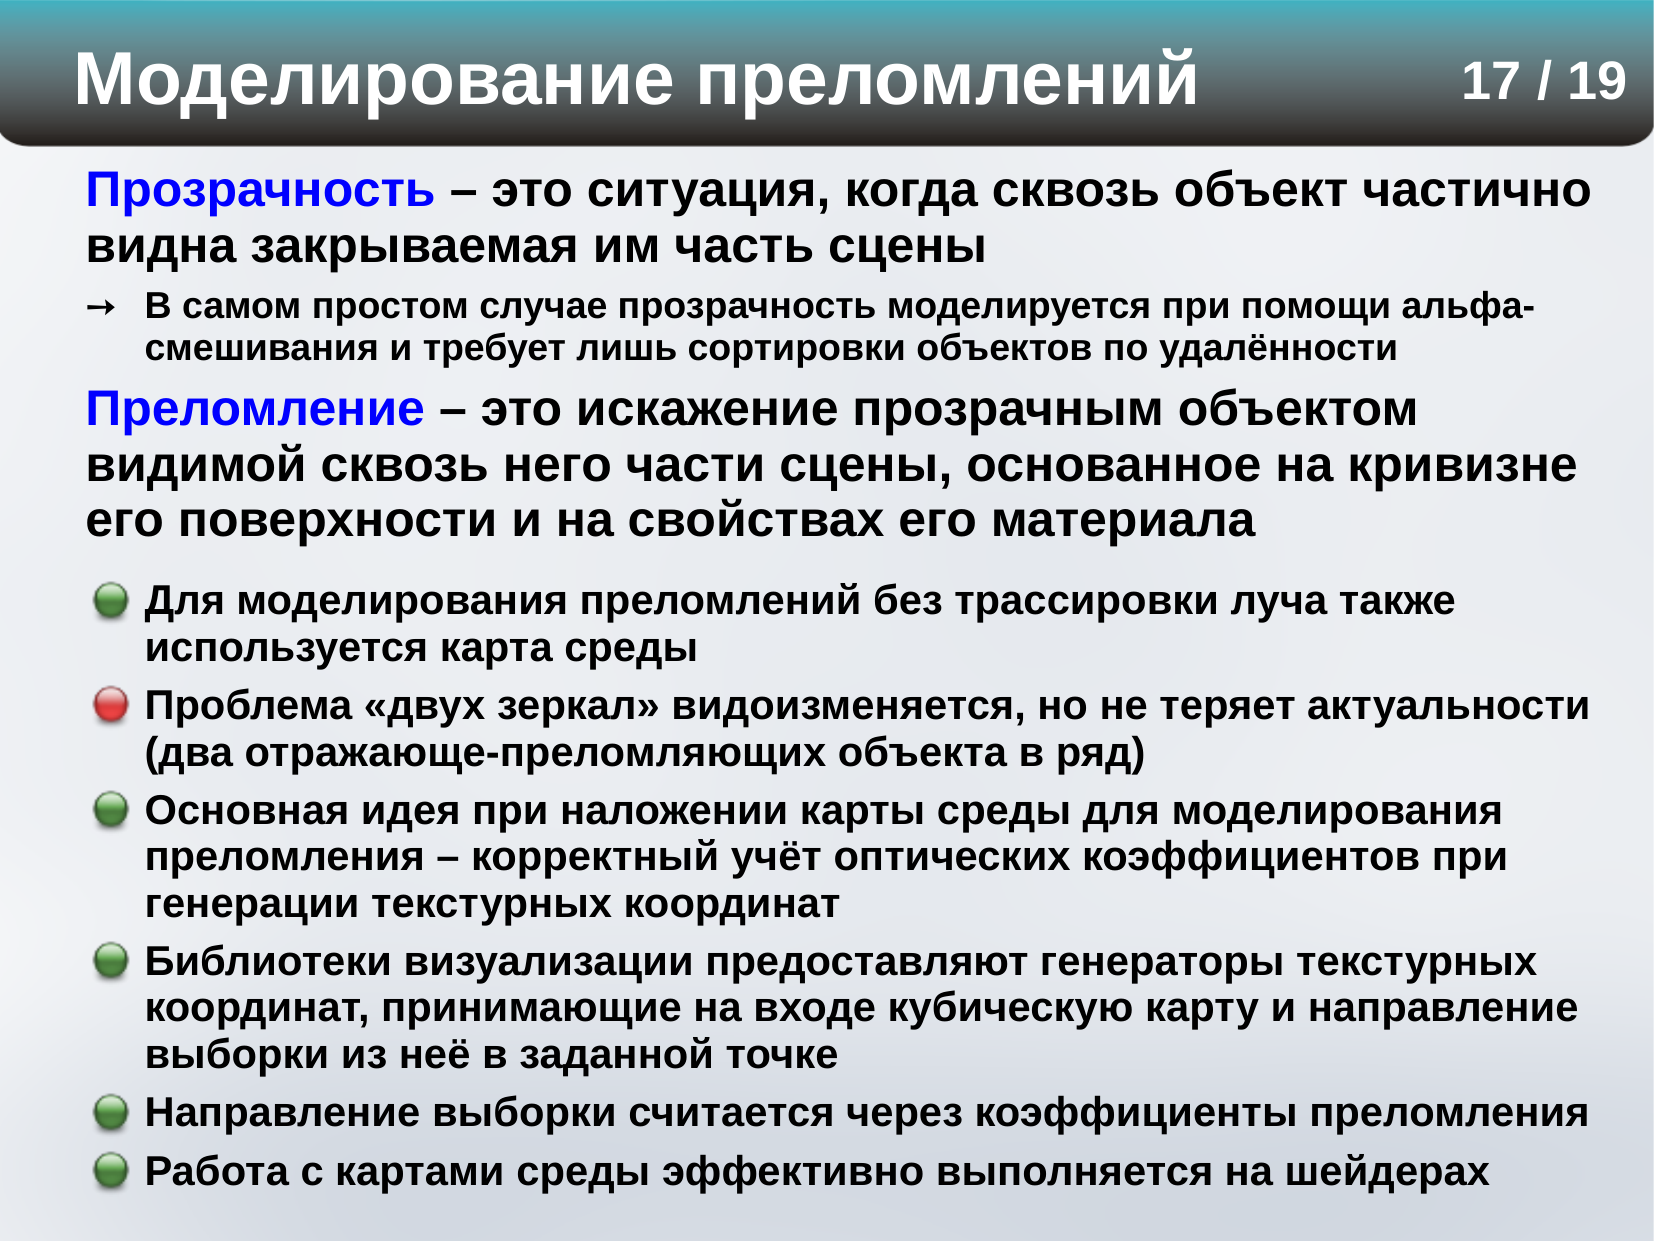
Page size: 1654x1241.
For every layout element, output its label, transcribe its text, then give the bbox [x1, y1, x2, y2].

text_box Моделирование преломлений [59, 29, 1300, 129]
text_box <номер> / 19 [1446, 42, 1654, 179]
picture [0, 0, 1654, 1241]
text_box Прозрачность – это ситуация, когда сквозь объект частично видна закрываемая им часть сцены В самом простом случае прозрачность моделируется при помощи альфа-смешивания и требует лишь сортировки объектов по удалённости Преломление – это искажение прозрачным объектом видимой сквозь него части сцены, основанное на кривизне его поверхности и на свойствах его материала Для моделирования преломлений без трассировки луча также используется карта среды Проблема «двух зеркал» видоизменяется, но не теряет актуальности (два отражающе-преломляющих объекта в ряд) Основная идея при наложении карты среды для моделирования преломления – корректный учёт оптических коэффициентов при генерации текстурных координат Библиотеки визуализации предоставляют генераторы текстурных координат, принимающие на входе кубическую карту и направление выборки из неё в заданной точке Направление выборки считается через коэффициенты преломления Работа с картами среды эффективно выполняется на шейдерах [70, 153, 1625, 1202]
